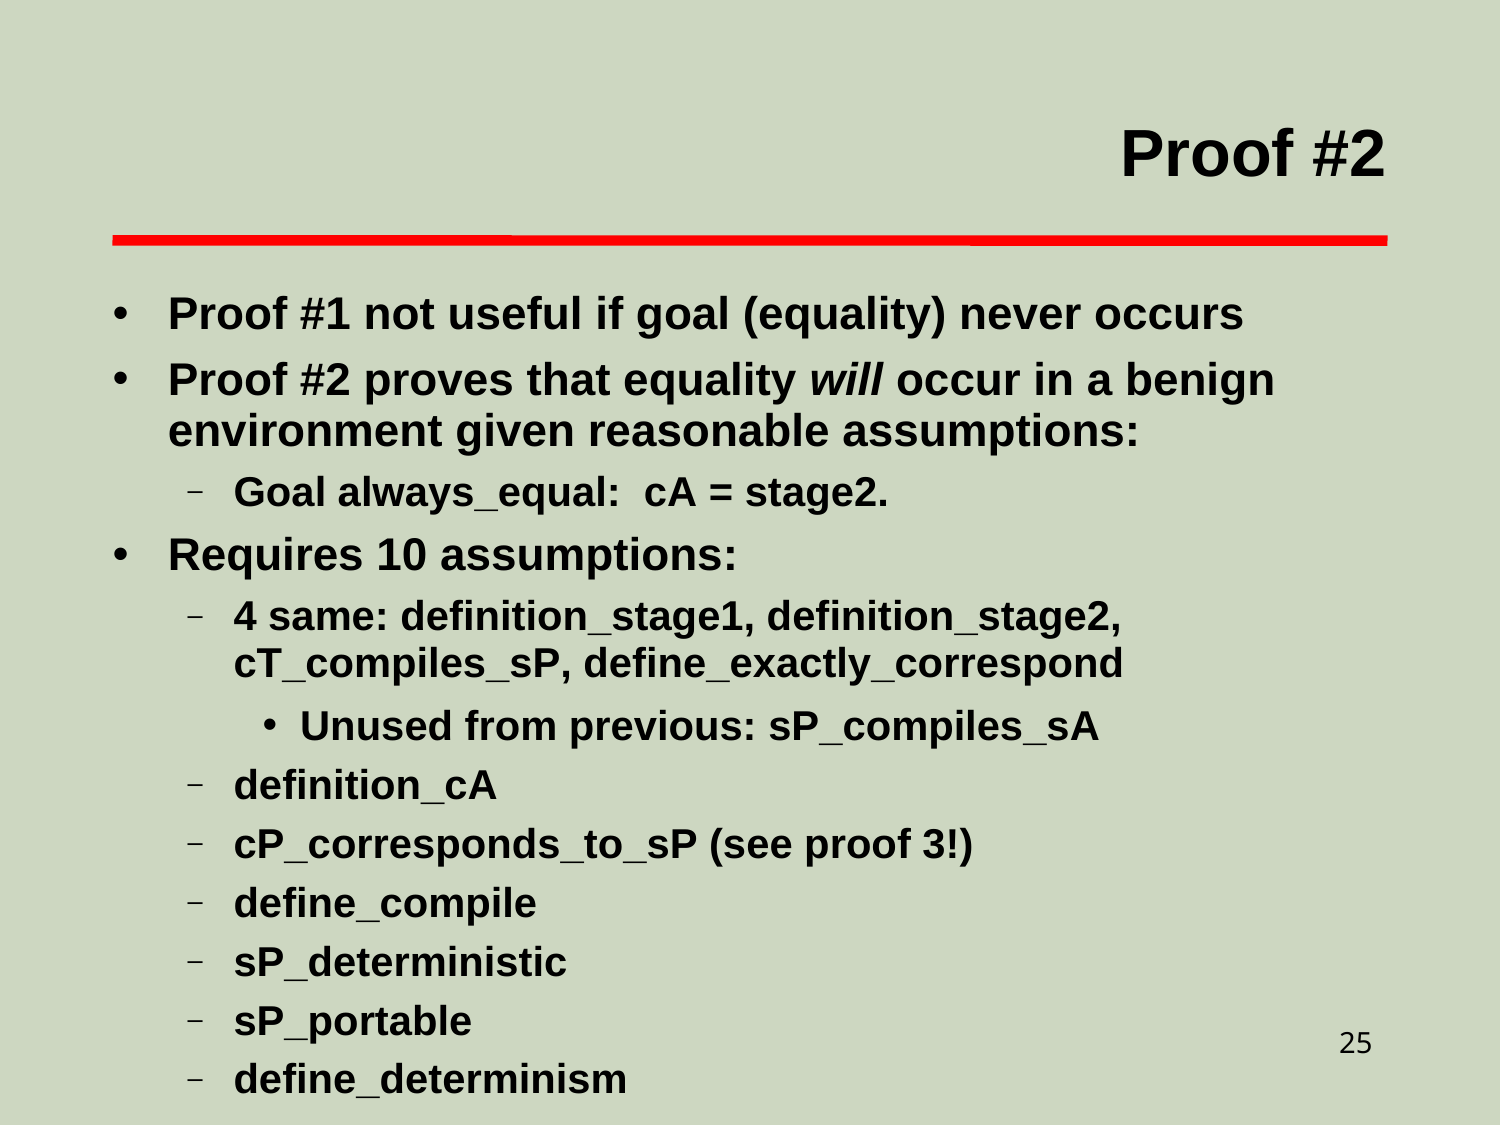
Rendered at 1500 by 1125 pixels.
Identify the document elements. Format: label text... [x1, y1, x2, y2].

title Proof #2 [124, 117, 1387, 192]
list Proof #1 not useful if goal (equality) never occurs Proof #2 proves that equality will occur in a benign environment given reasonable assumptions: Goal always_equal: cA = stage2. Requires 10 assumptions: 4 same: definition_stage1, definition_stage2, cT_compiles_sP, define_exactly_correspond Unused from previous: sP_compiles_sA definition_cA cP_corresponds_to_sP (see proof 3!) define_compile sP_deterministic sP_portable define_determinism [112, 288, 1387, 1104]
